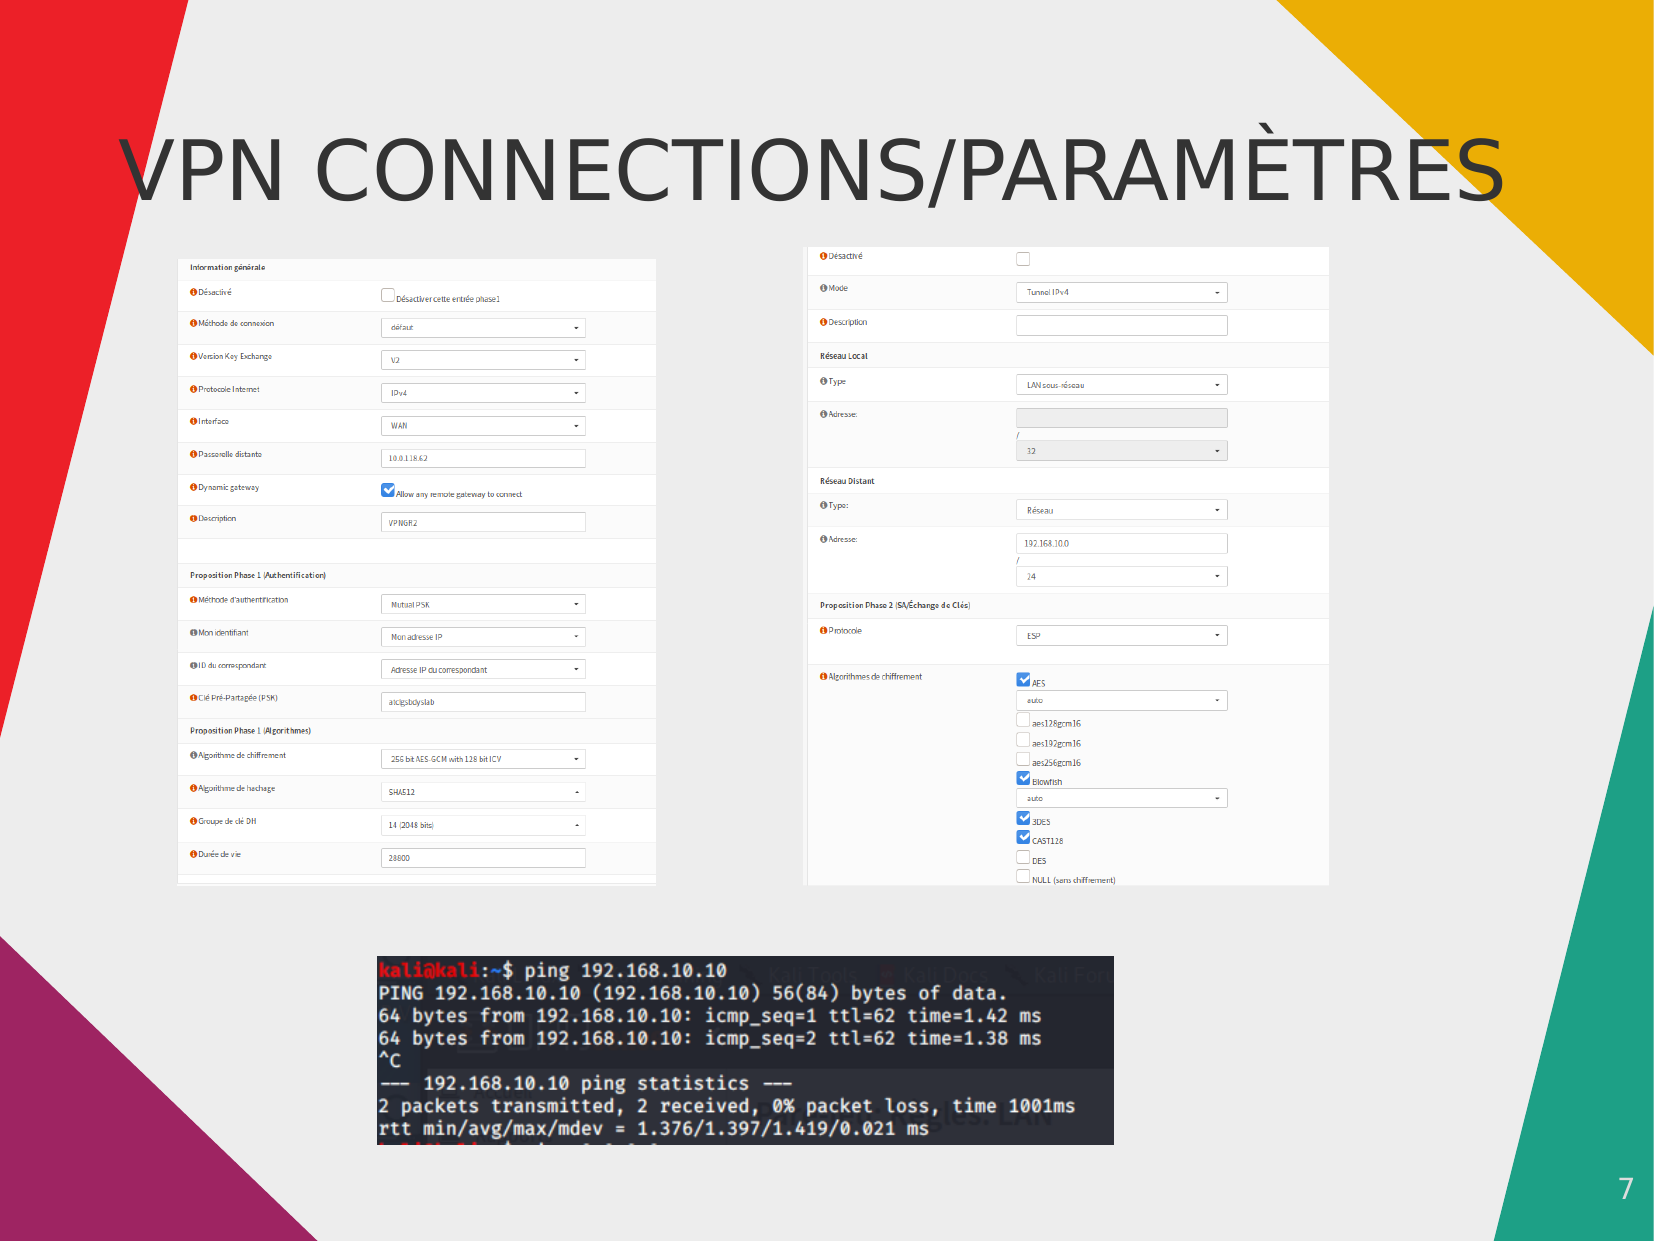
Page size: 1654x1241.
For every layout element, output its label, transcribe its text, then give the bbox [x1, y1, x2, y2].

picture [377, 956, 1114, 1145]
picture [177, 259, 656, 886]
picture [803, 247, 1329, 886]
title VPN CONNECTIONS/PARAMÈTRES [114, 73, 1539, 271]
